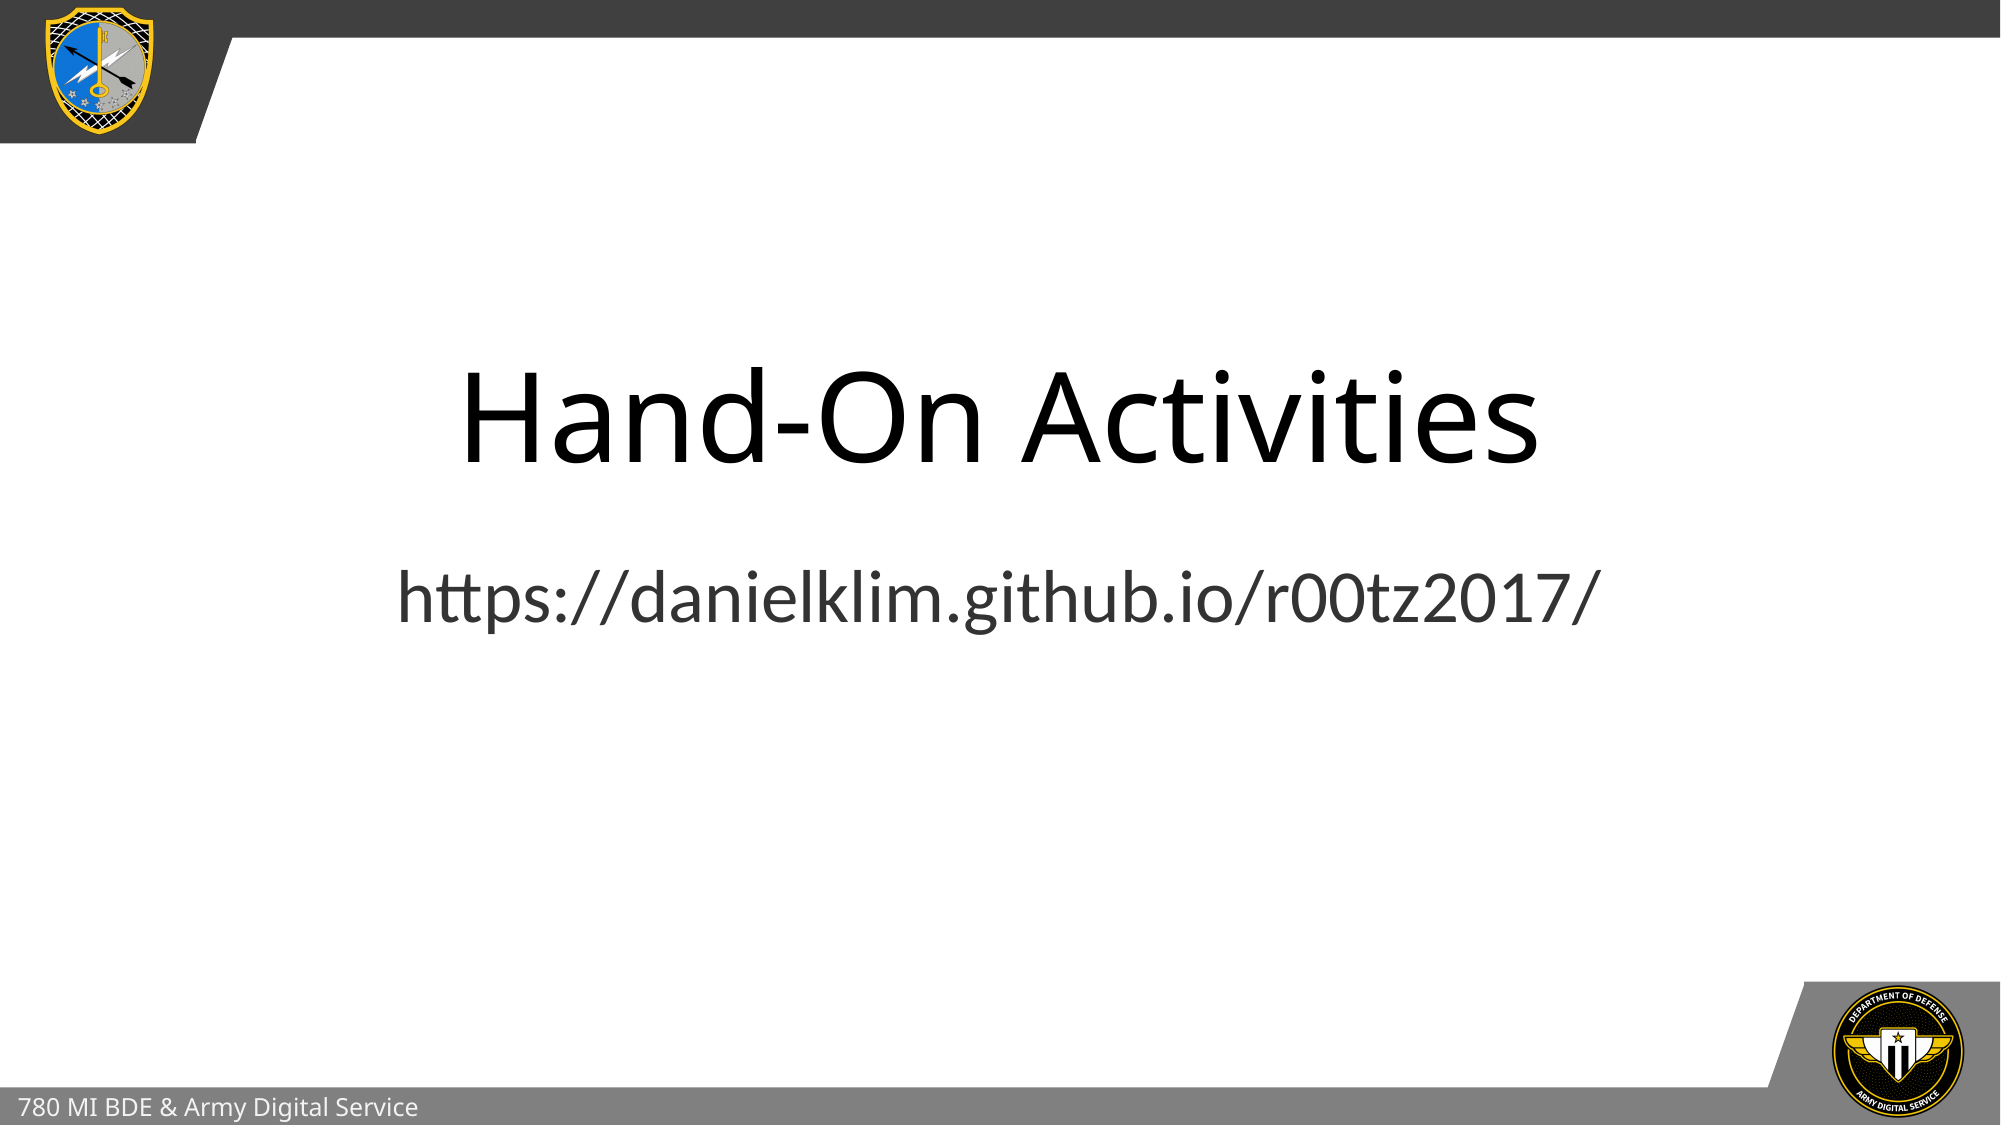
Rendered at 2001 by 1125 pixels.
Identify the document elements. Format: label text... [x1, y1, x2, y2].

subtitle https://danielklim.github.io/r00tz2017/ [249, 539, 1750, 1050]
picture [45, 7, 154, 135]
picture [1815, 971, 1981, 1125]
title Hand-On Activities [249, 184, 1750, 496]
